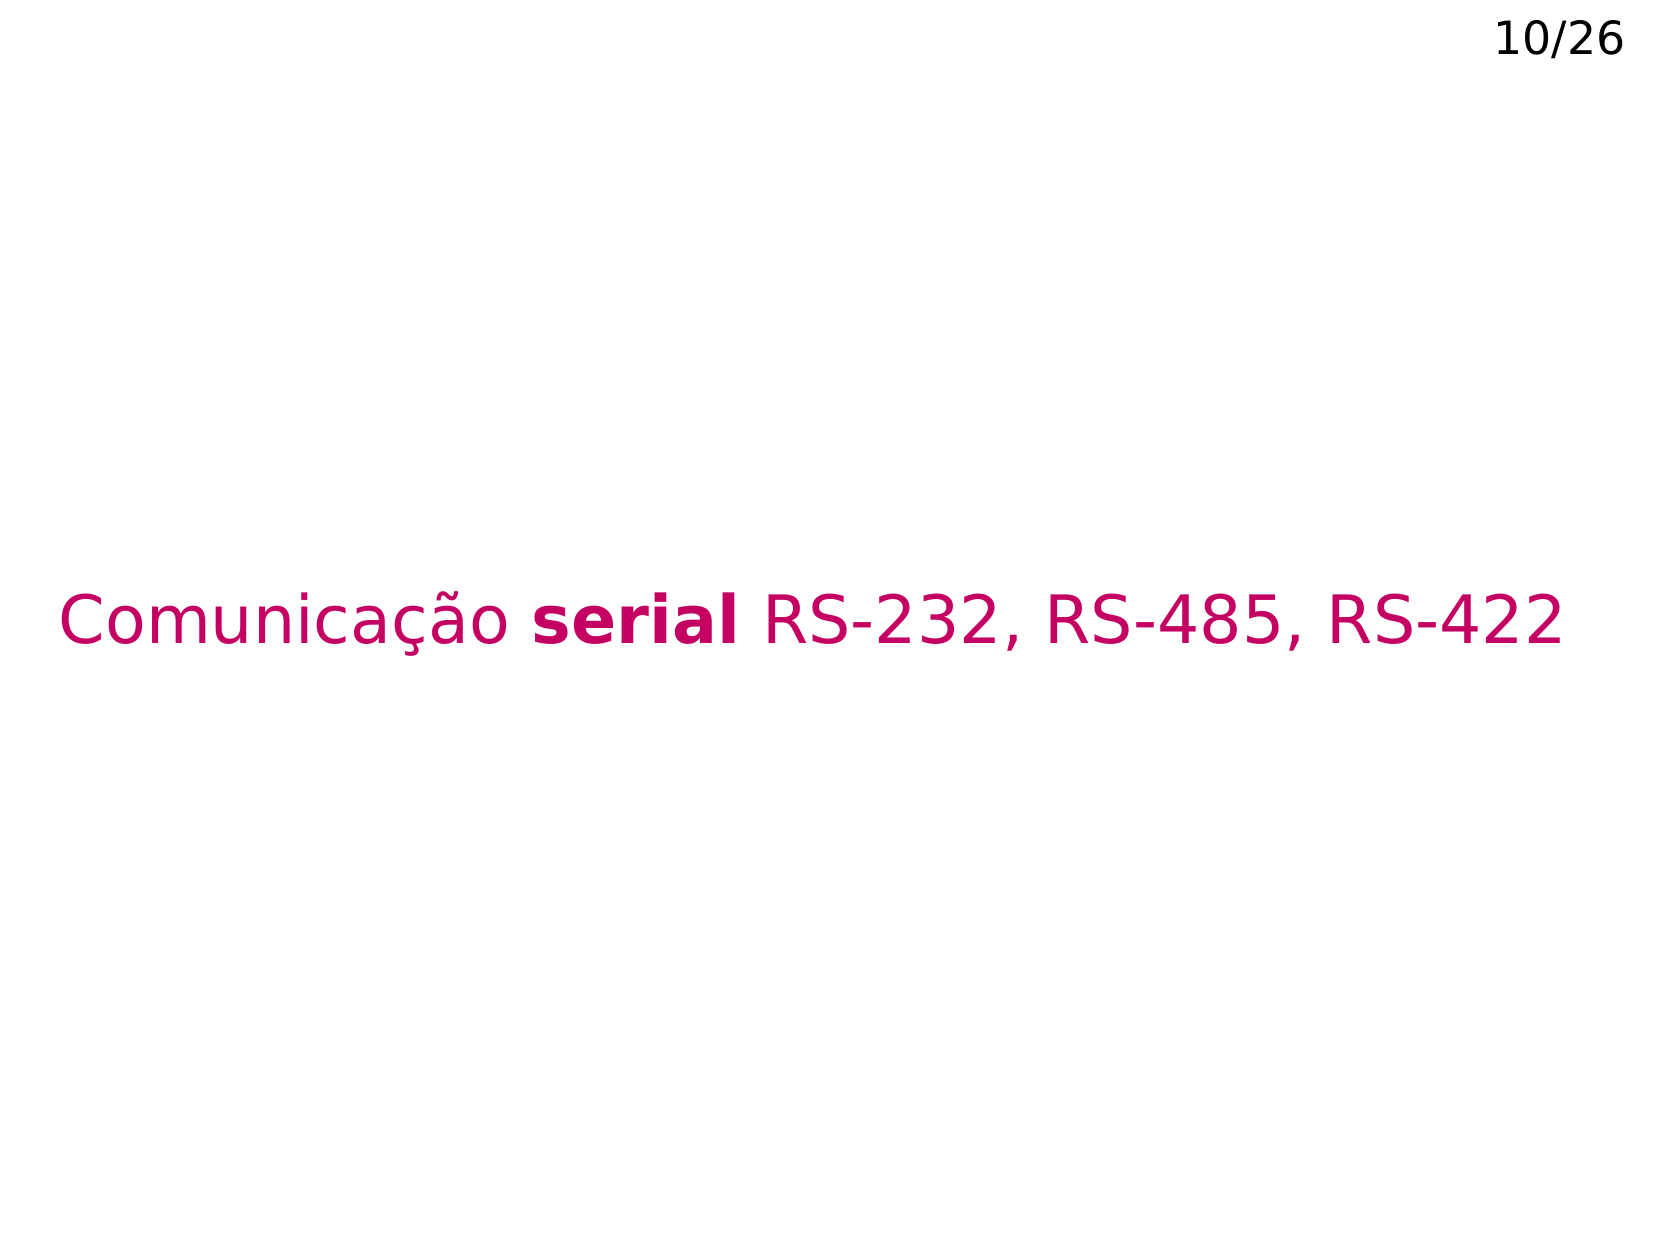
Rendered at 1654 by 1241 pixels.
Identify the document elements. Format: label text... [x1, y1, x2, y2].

title Comunicação serial RS-232, RS-485, RS-422 [59, 29, 1625, 1211]
